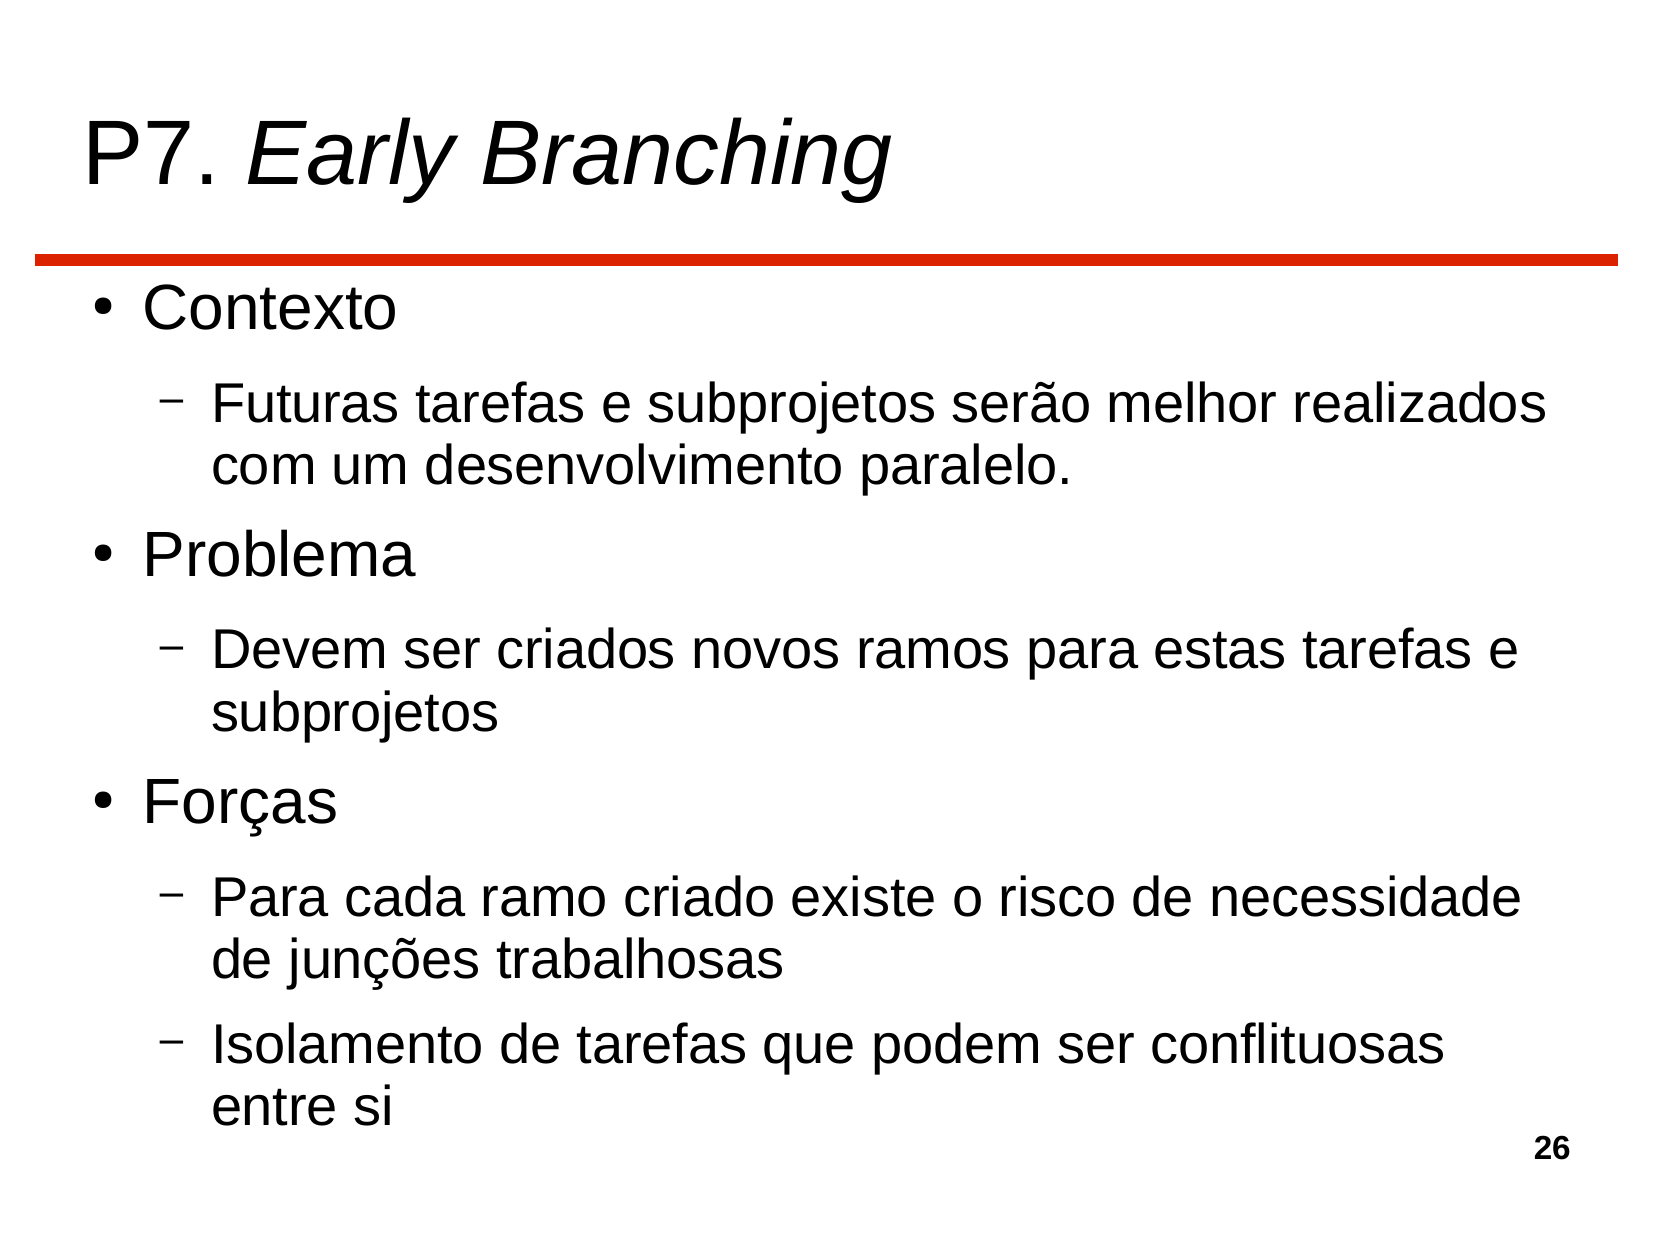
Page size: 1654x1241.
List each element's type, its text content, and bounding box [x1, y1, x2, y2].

list Contexto Futuras tarefas e subprojetos serão melhor realizados com um desenvolvimento paralelo. Problema Devem ser criados novos ramos para estas tarefas e subprojetos Forças Para cada ramo criado existe o risco de necessidade de junções trabalhosas Isolamento de tarefas que podem ser conflituosas entre si [74, 271, 1564, 1146]
title P7. Early Branching [82, 49, 1571, 257]
